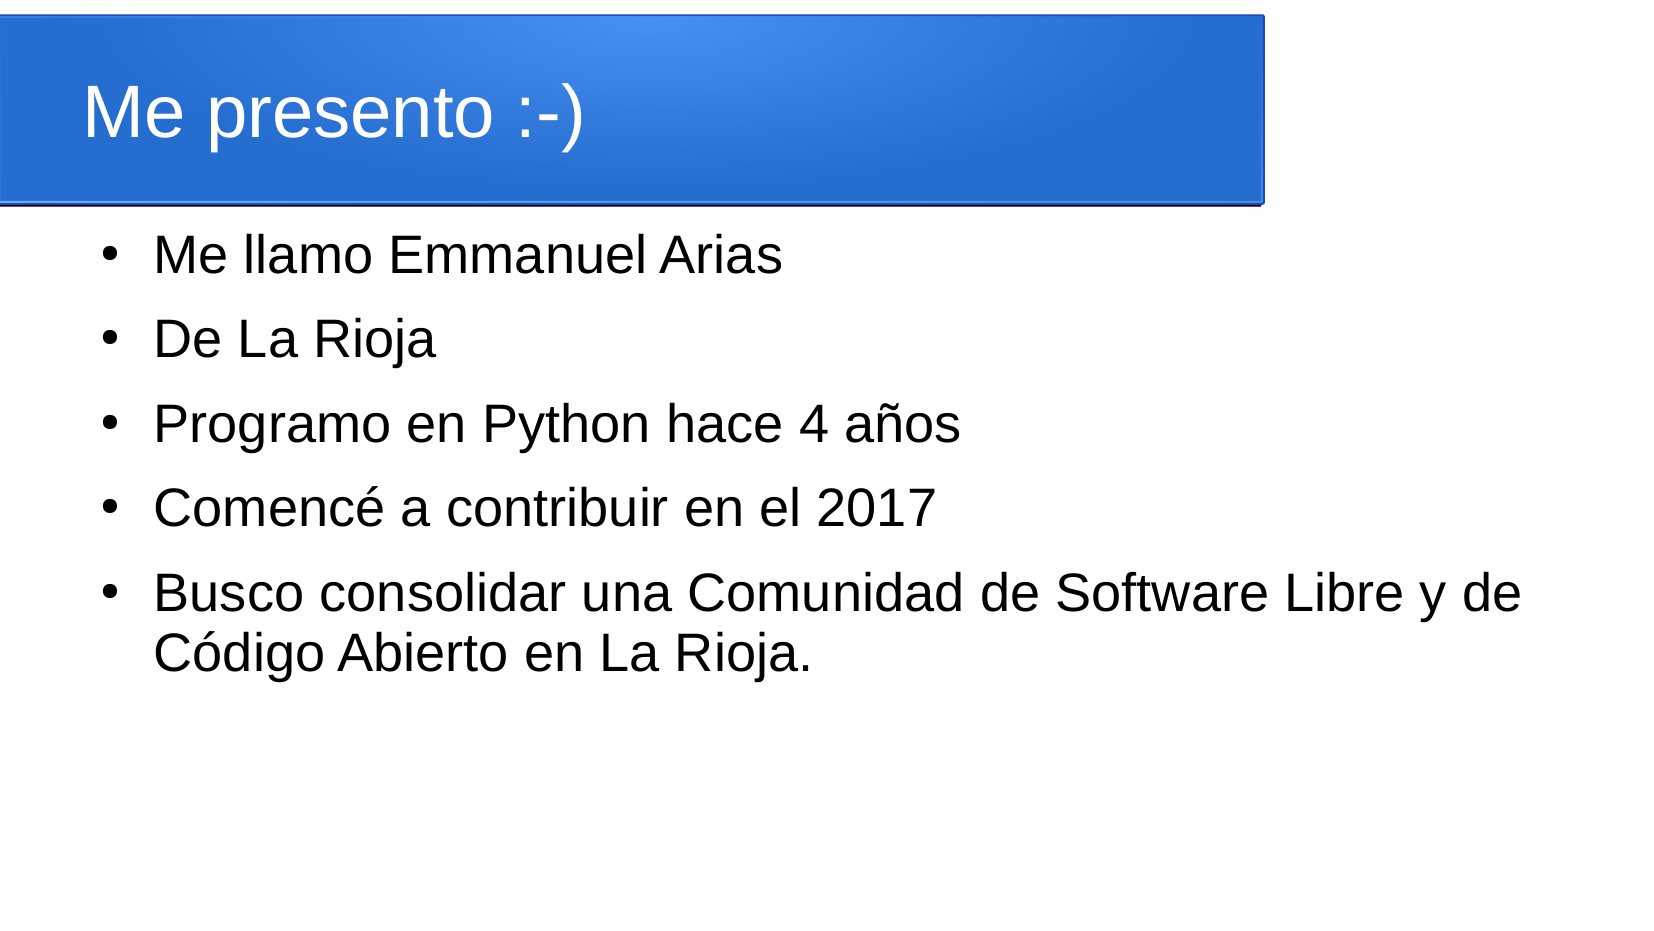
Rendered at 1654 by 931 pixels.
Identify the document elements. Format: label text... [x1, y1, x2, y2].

list Me llamo Emmanuel Arias De La Rioja Programo en Python hace 4 años Comencé a contribuir en el 2017 Busco consolidar una Comunidad de Software Libre y de Código Abierto en La Rioja. [82, 224, 1571, 764]
title Me presento :-) [82, 35, 1235, 189]
